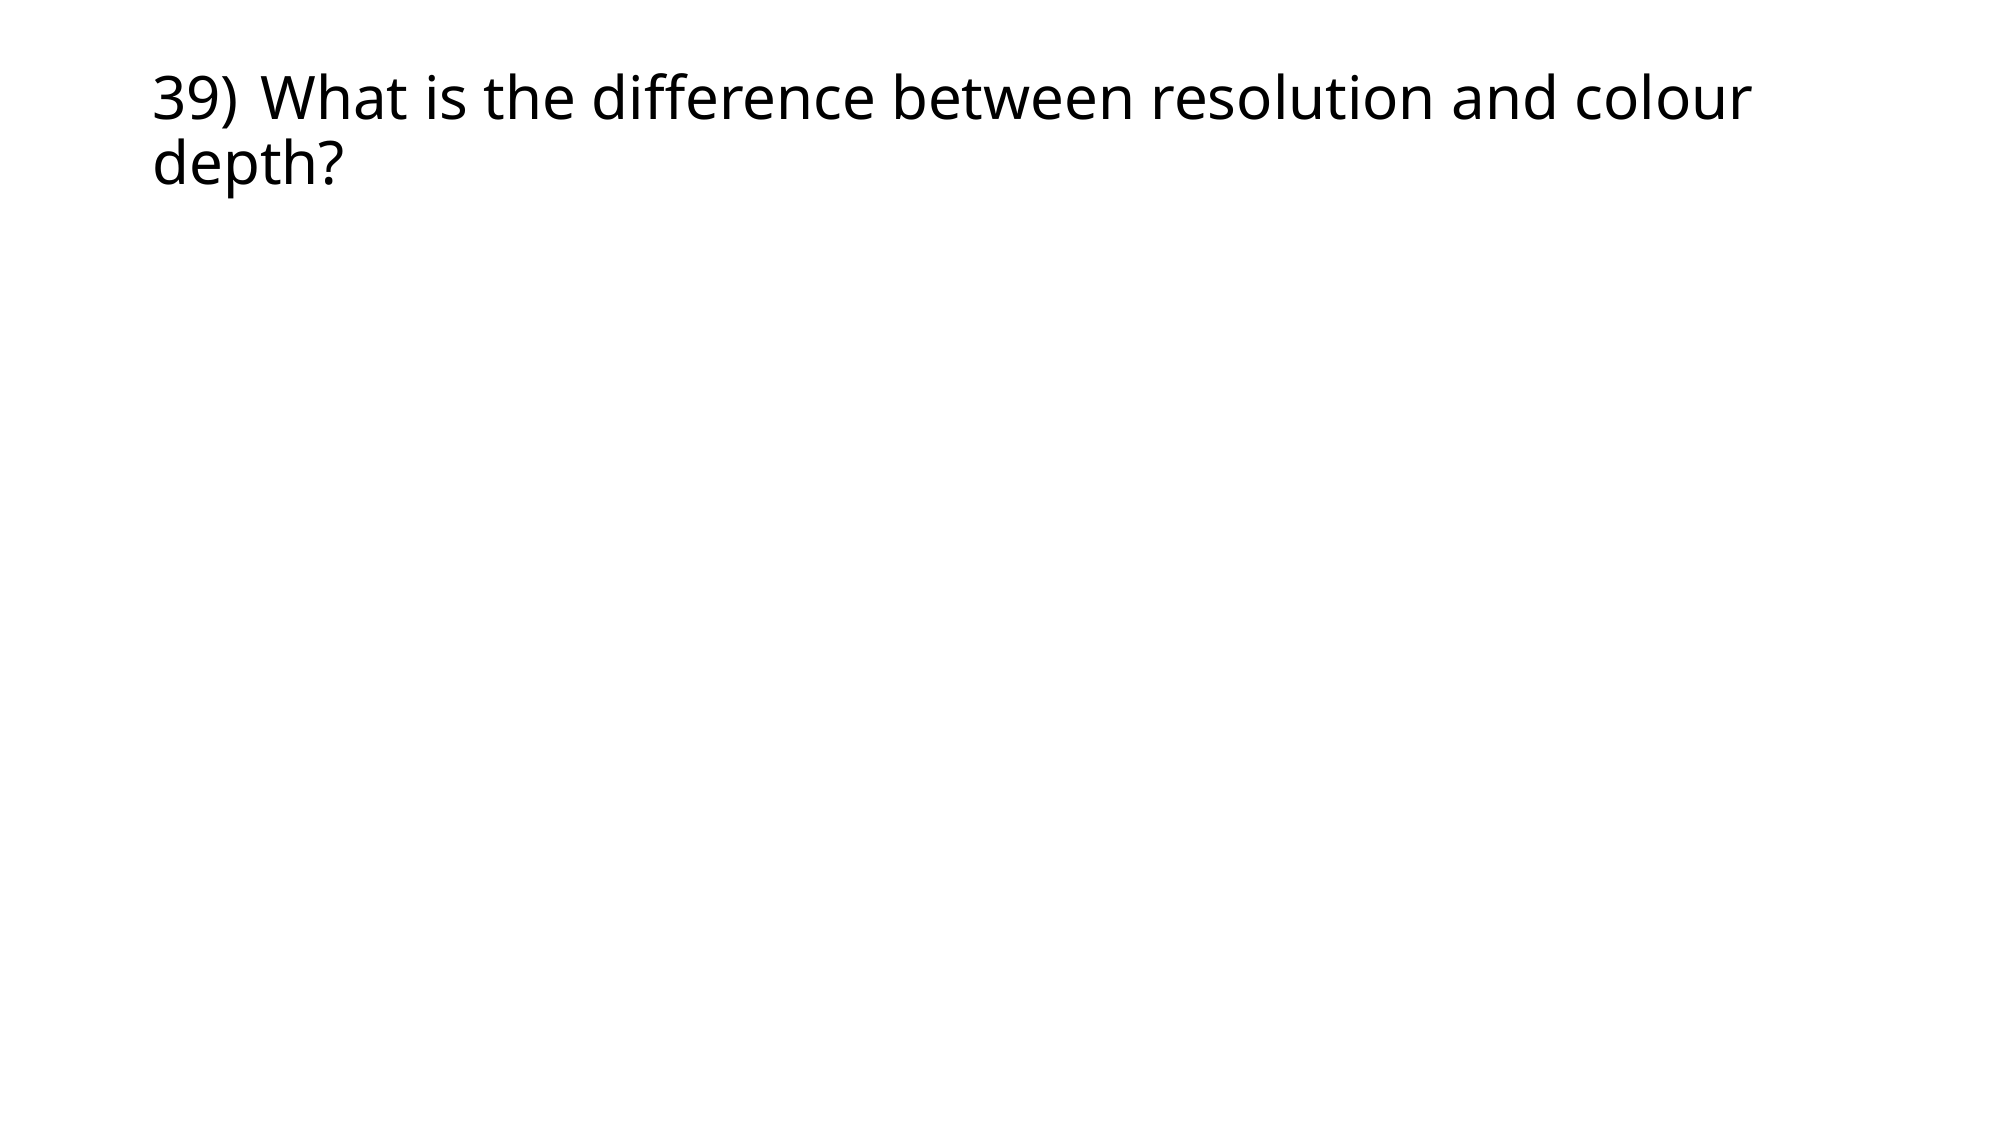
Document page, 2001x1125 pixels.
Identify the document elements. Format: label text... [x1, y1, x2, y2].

title 39) What is the difference between resolution and colour depth? [137, 59, 1863, 278]
